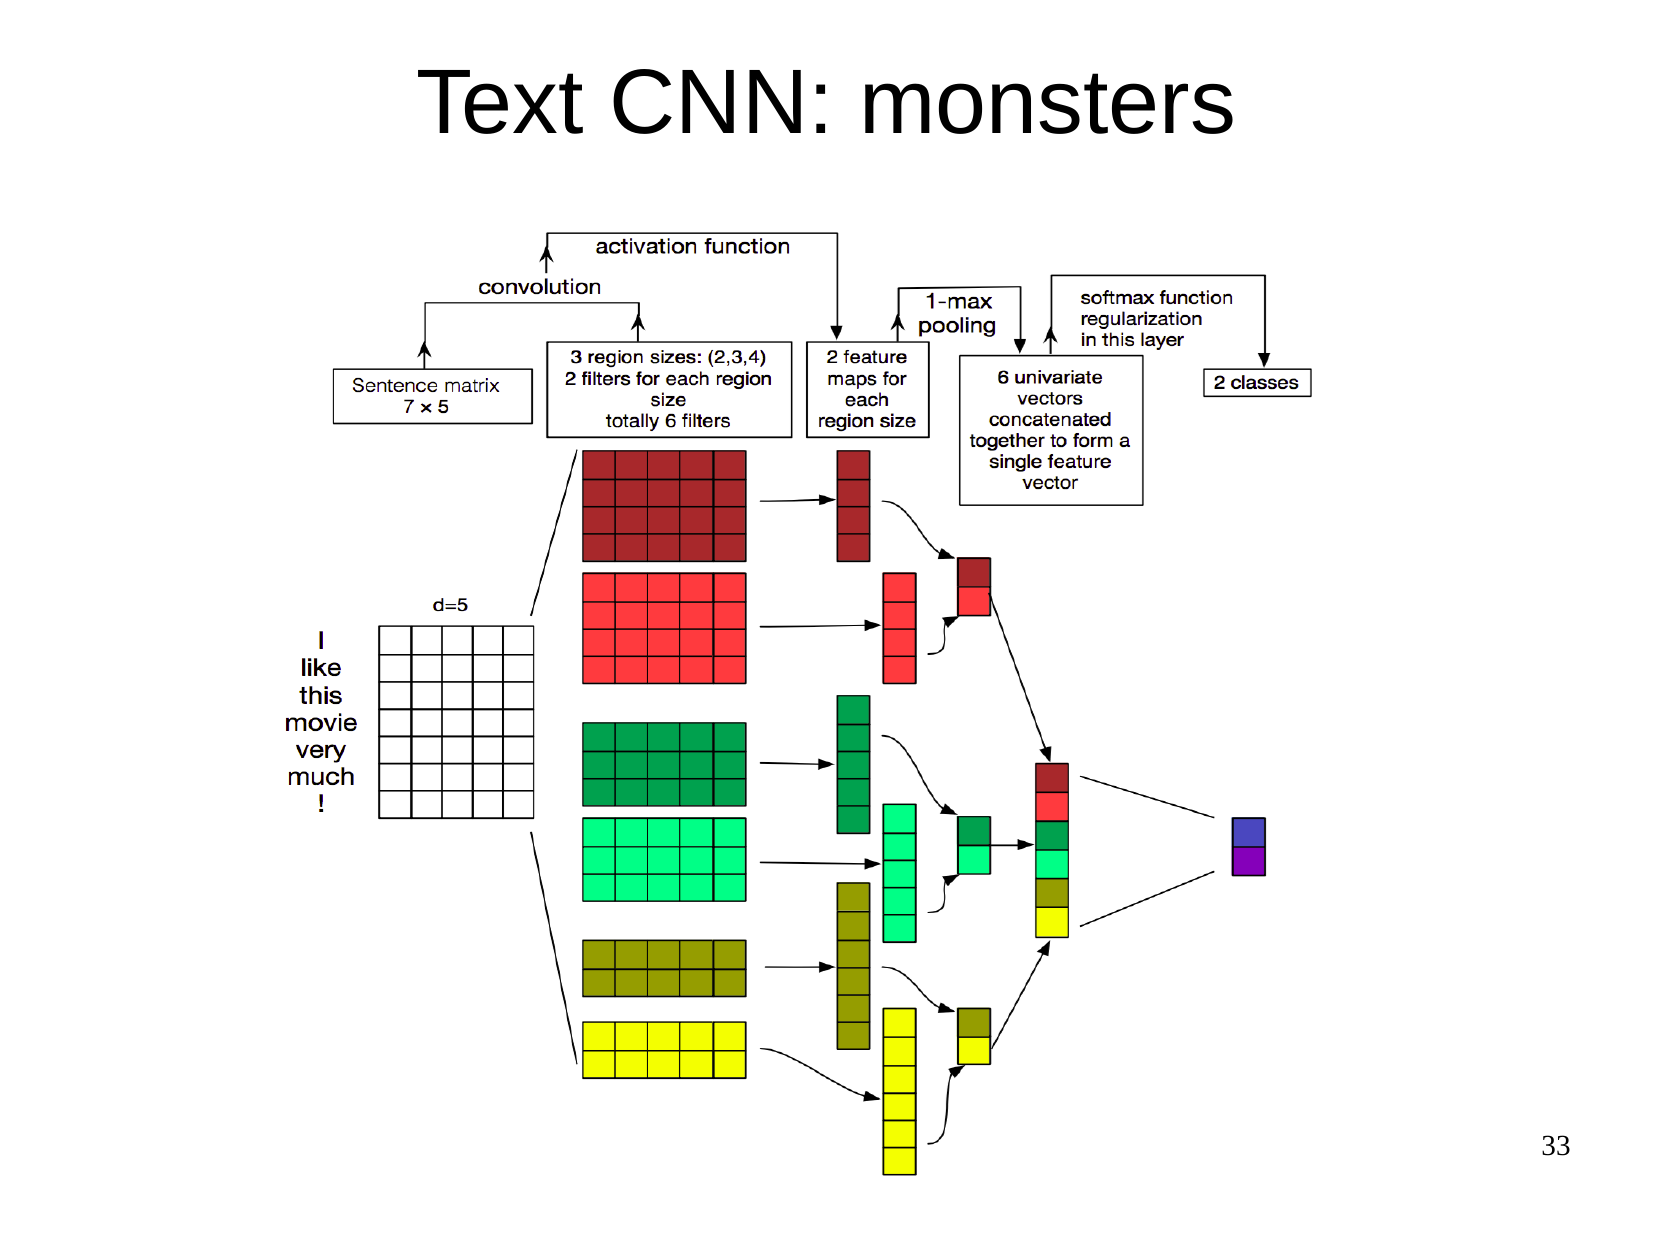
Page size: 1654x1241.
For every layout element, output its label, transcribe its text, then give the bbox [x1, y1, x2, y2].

picture [172, 166, 1441, 1201]
title Text CNN: monsters [82, 49, 1571, 257]
